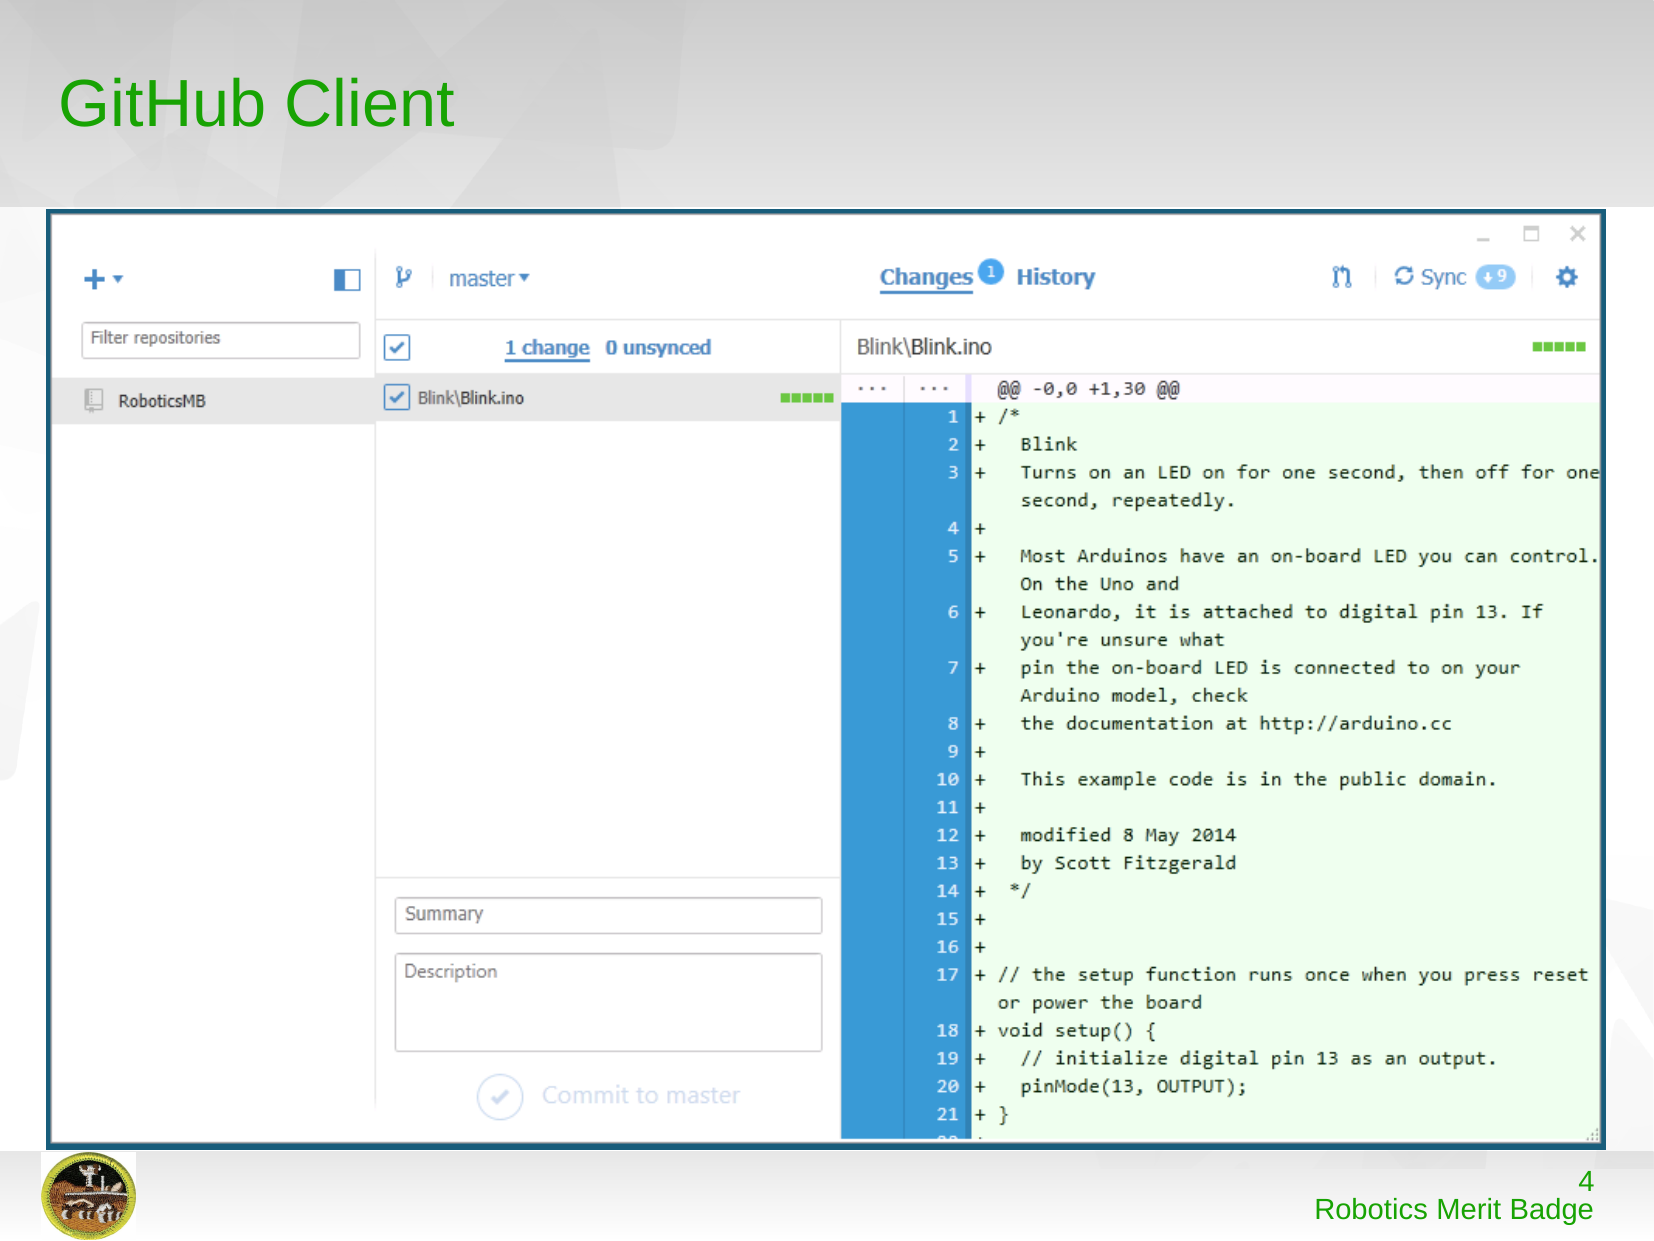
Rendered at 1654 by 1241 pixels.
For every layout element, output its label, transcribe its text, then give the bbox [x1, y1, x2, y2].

title GitHub Client [59, 29, 1595, 178]
picture [0, 0, 1654, 1169]
picture [41, 1152, 136, 1240]
